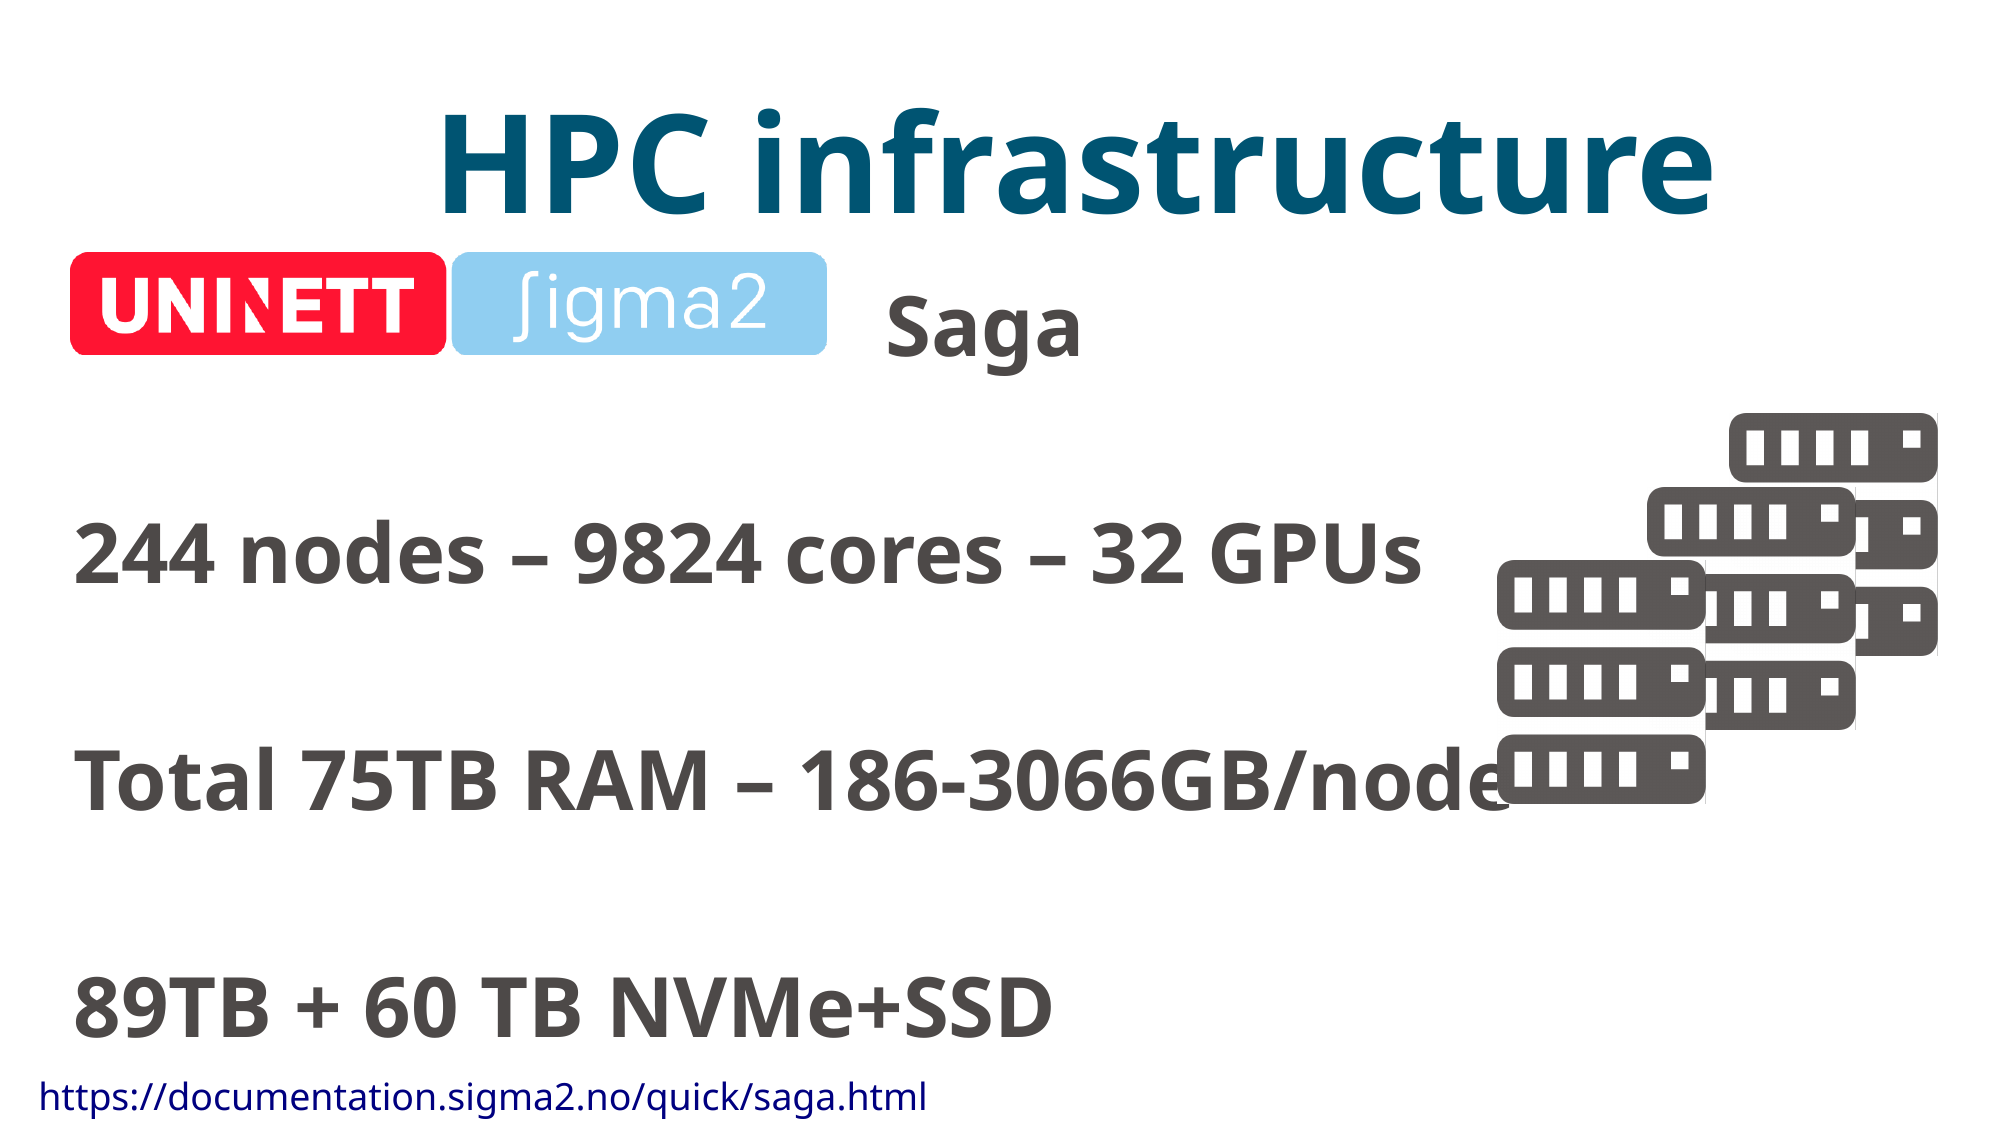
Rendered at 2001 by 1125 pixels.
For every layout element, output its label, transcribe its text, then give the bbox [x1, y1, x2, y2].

picture [70, 252, 827, 355]
text_box https://documentation.sigma2.no/quick/saga.html [23, 1062, 834, 1116]
text_box Saga 244 nodes – 9824 cores – 32 GPUs Total 75TB RAM – 186-3066GB/node 89TB + 60 TB NVMe+SSD 1PB file system [59, 259, 1768, 1109]
picture [1497, 413, 1938, 804]
text_box HPC infrastructure [418, 59, 1582, 212]
